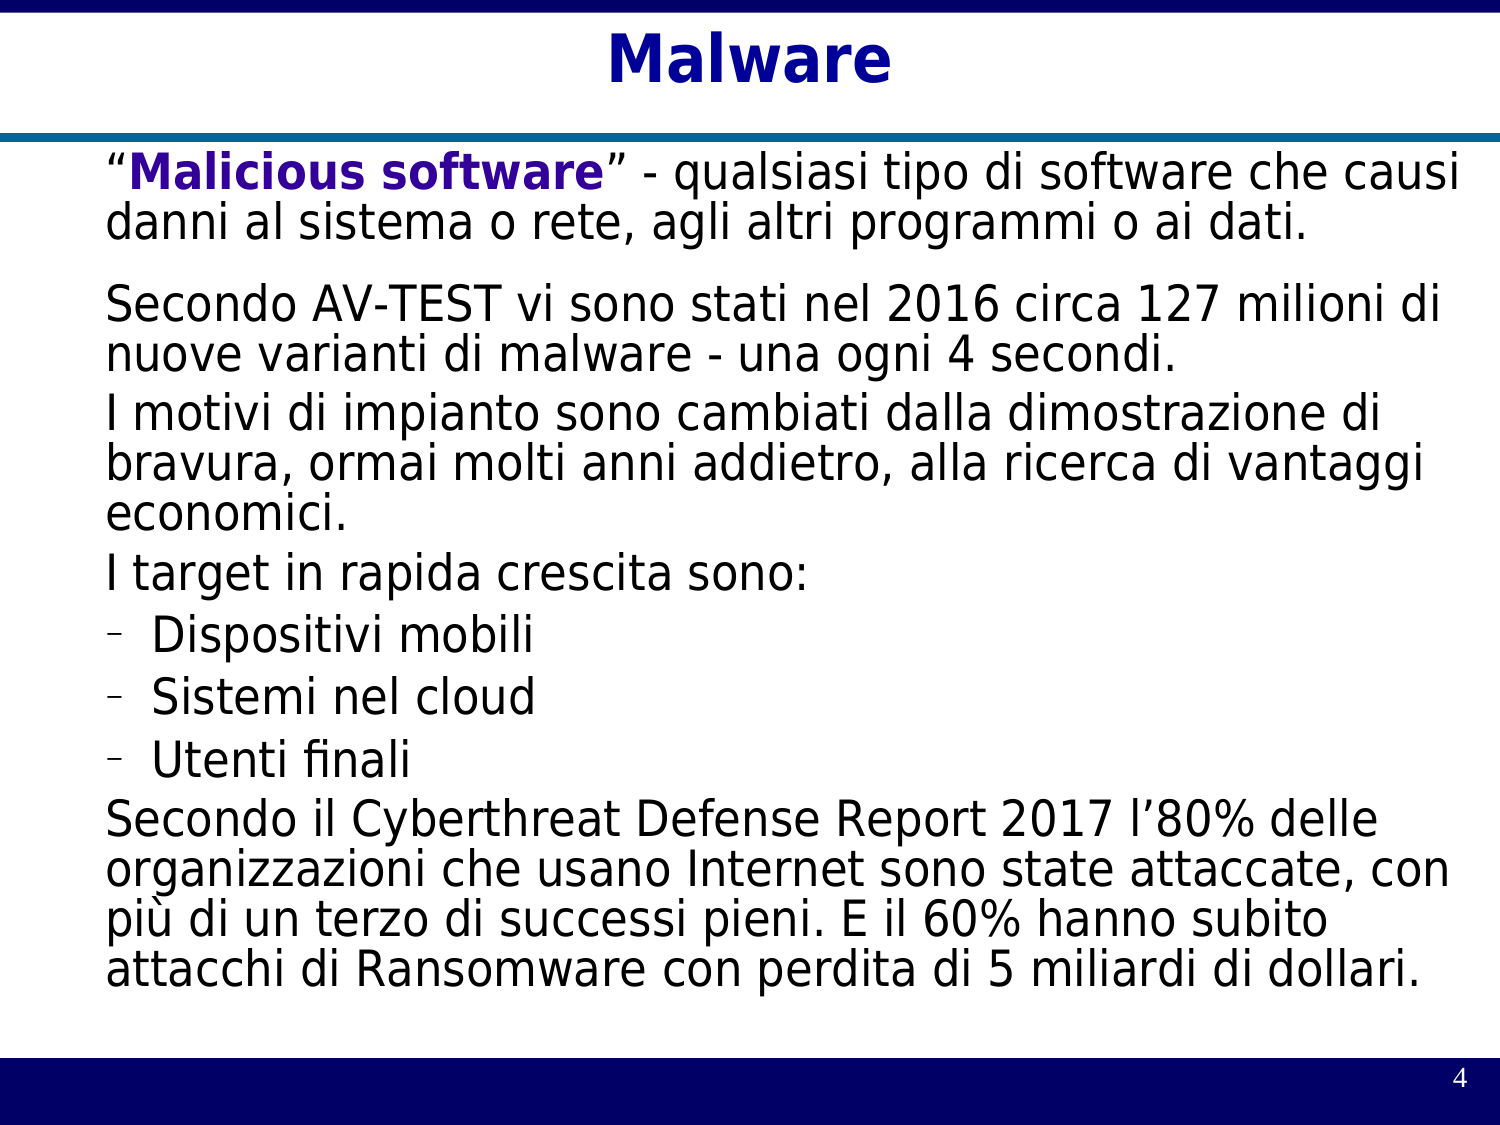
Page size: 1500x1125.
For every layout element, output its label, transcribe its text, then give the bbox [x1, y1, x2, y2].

list “Malicious software” - qualsiasi tipo di software che causi danni al sistema o rete, agli altri programmi o ai dati. Secondo AV-TEST vi sono stati nel 2016 circa 127 milioni di nuove varianti di malware - una ogni 4 secondi. I motivi di impianto sono cambiati dalla dimostrazione di bravura, ormai molti anni addietro, alla ricerca di vantaggi economici. I target in rapida crescita sono: Dispositivi mobili Sistemi nel cloud Utenti finali Secondo il Cyberthreat Defense Report 2017 l’80% delle organizzazioni che usano Internet sono state attaccate, con più di un terzo di successi pieni. E il 60% hanno subito attacchi di Ransomware con perdita di 5 miliardi di dollari. [30, 149, 1471, 1058]
title Malware [30, 0, 1471, 126]
